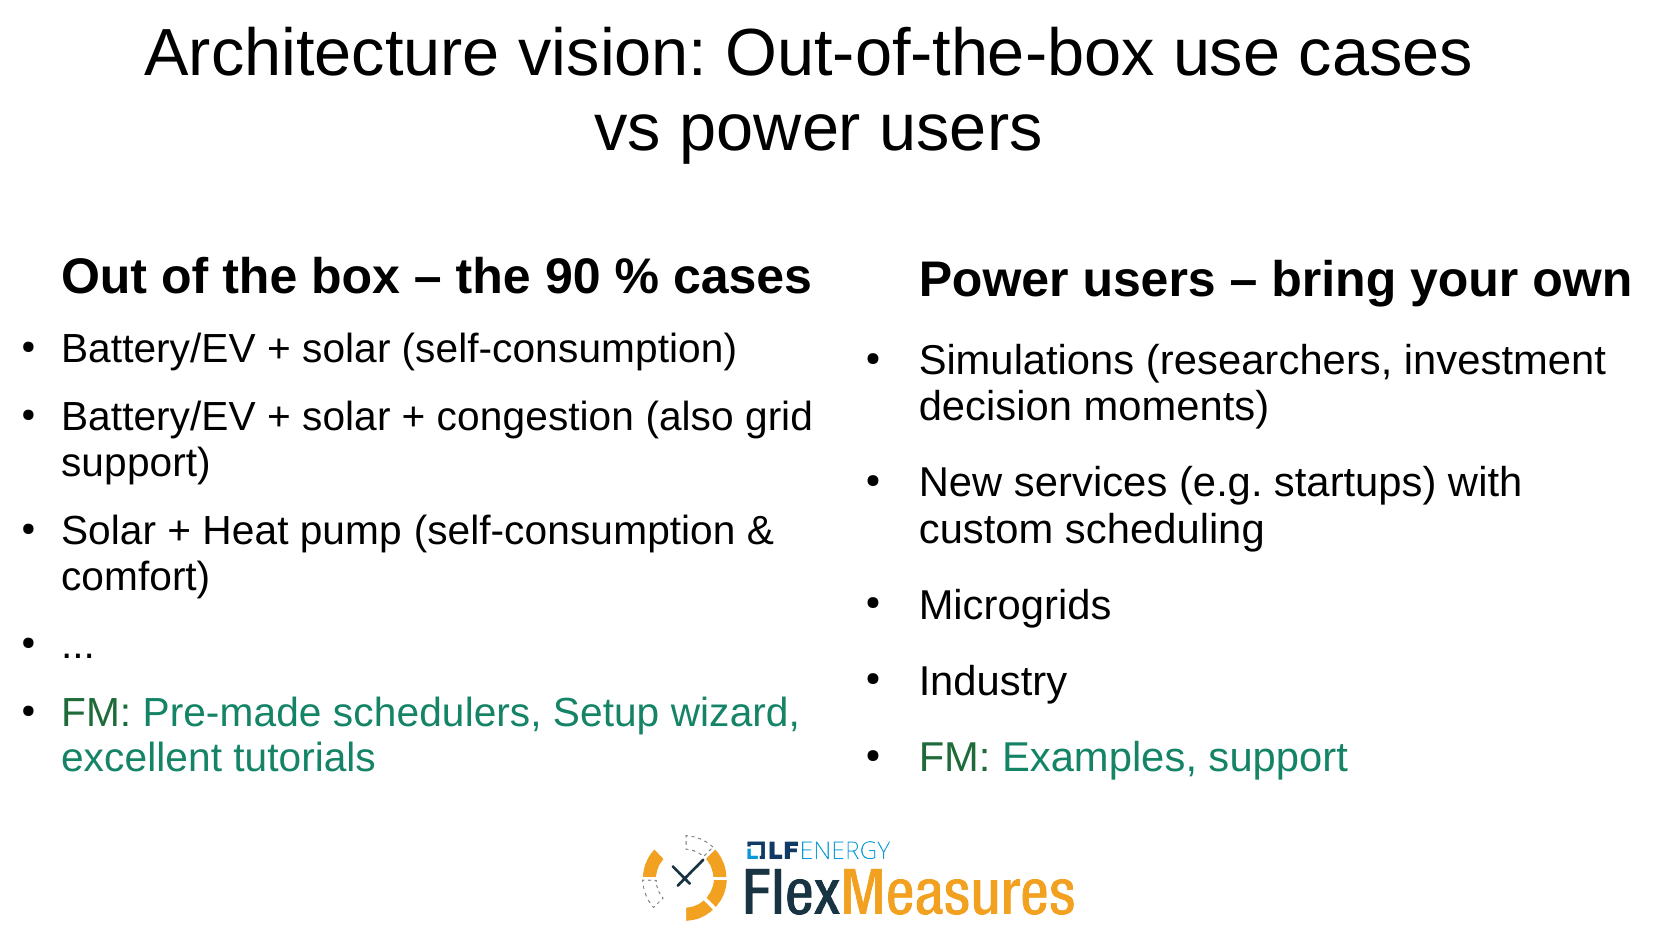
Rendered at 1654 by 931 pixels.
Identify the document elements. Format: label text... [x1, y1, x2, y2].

title Architecture vision: Out-of-the-box use cases vs power users [75, 12, 1564, 168]
list Power users – bring your own Simulations (researchers, investment decision moments) New services (e.g. startups) with custom scheduling Microgrids Industry FM: Examples, support [847, 251, 1636, 791]
list Out of the box – the 90 % cases Battery/EV + solar (self-consumption) Battery/EV + solar + congestion (also grid support) Solar + Heat pump (self-consumption & comfort) ... FM: Pre-made schedulers, Setup wizard, excellent tutorials [7, 248, 851, 788]
picture [642, 835, 1074, 921]
